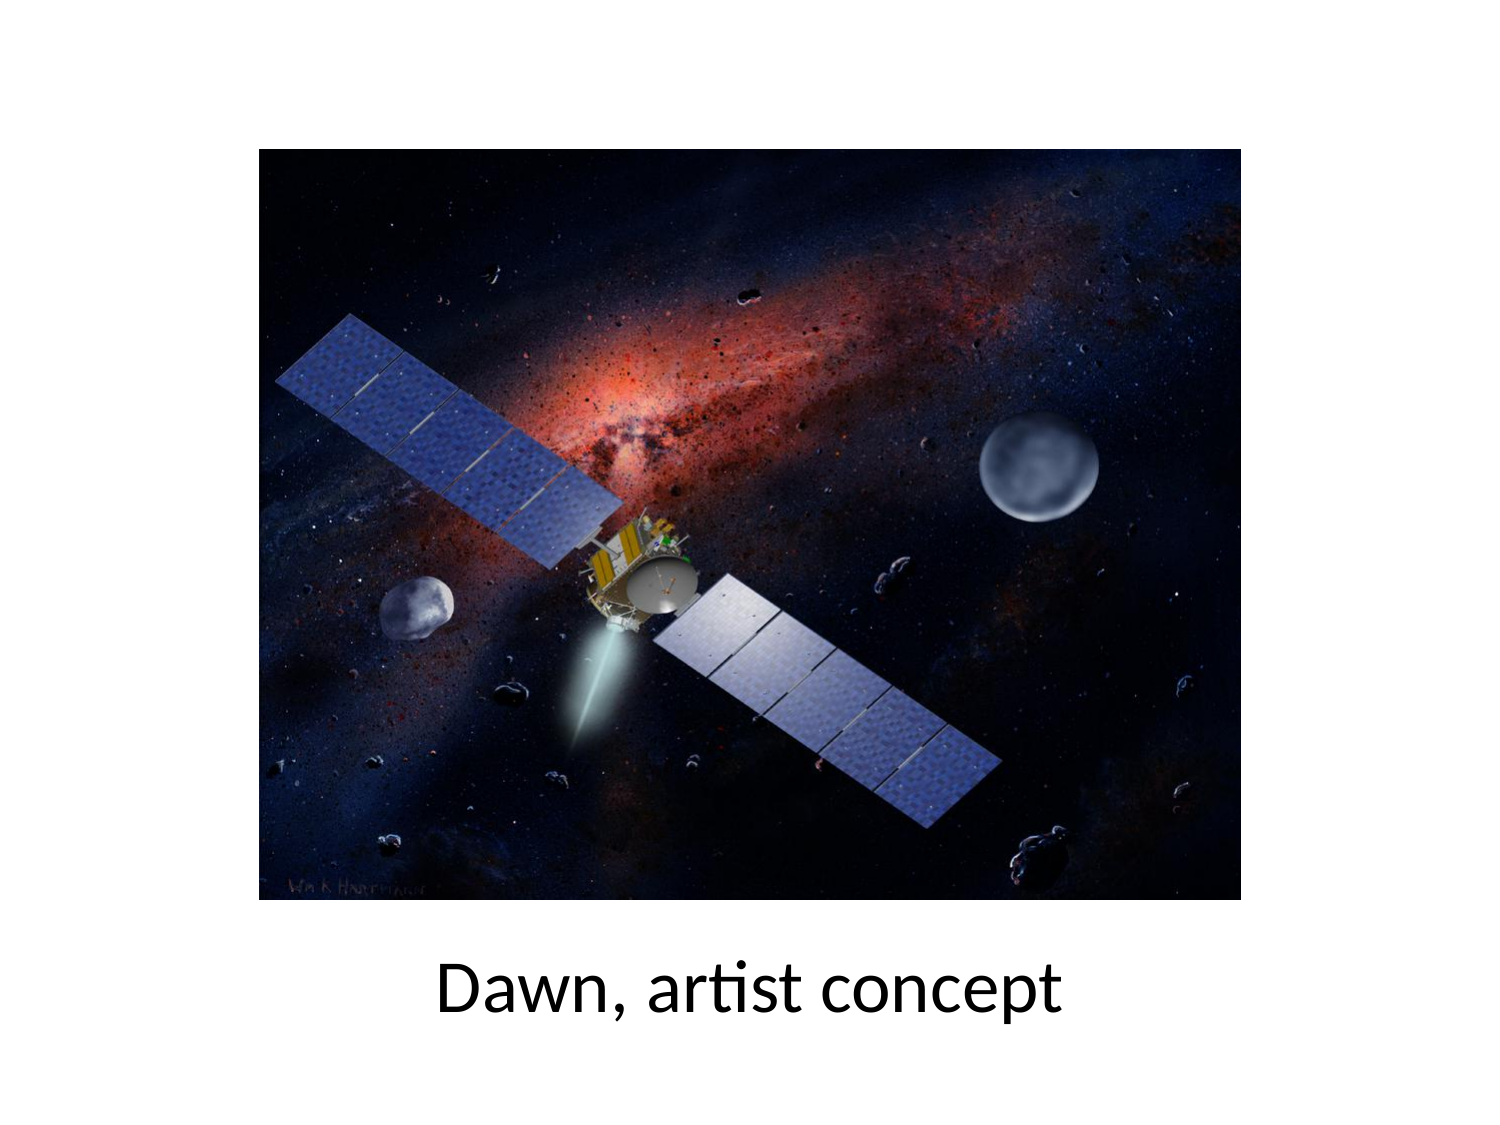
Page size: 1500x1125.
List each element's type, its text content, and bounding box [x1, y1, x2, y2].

picture [259, 149, 1241, 900]
text_box Dawn, artist concept [421, 929, 1079, 1035]
